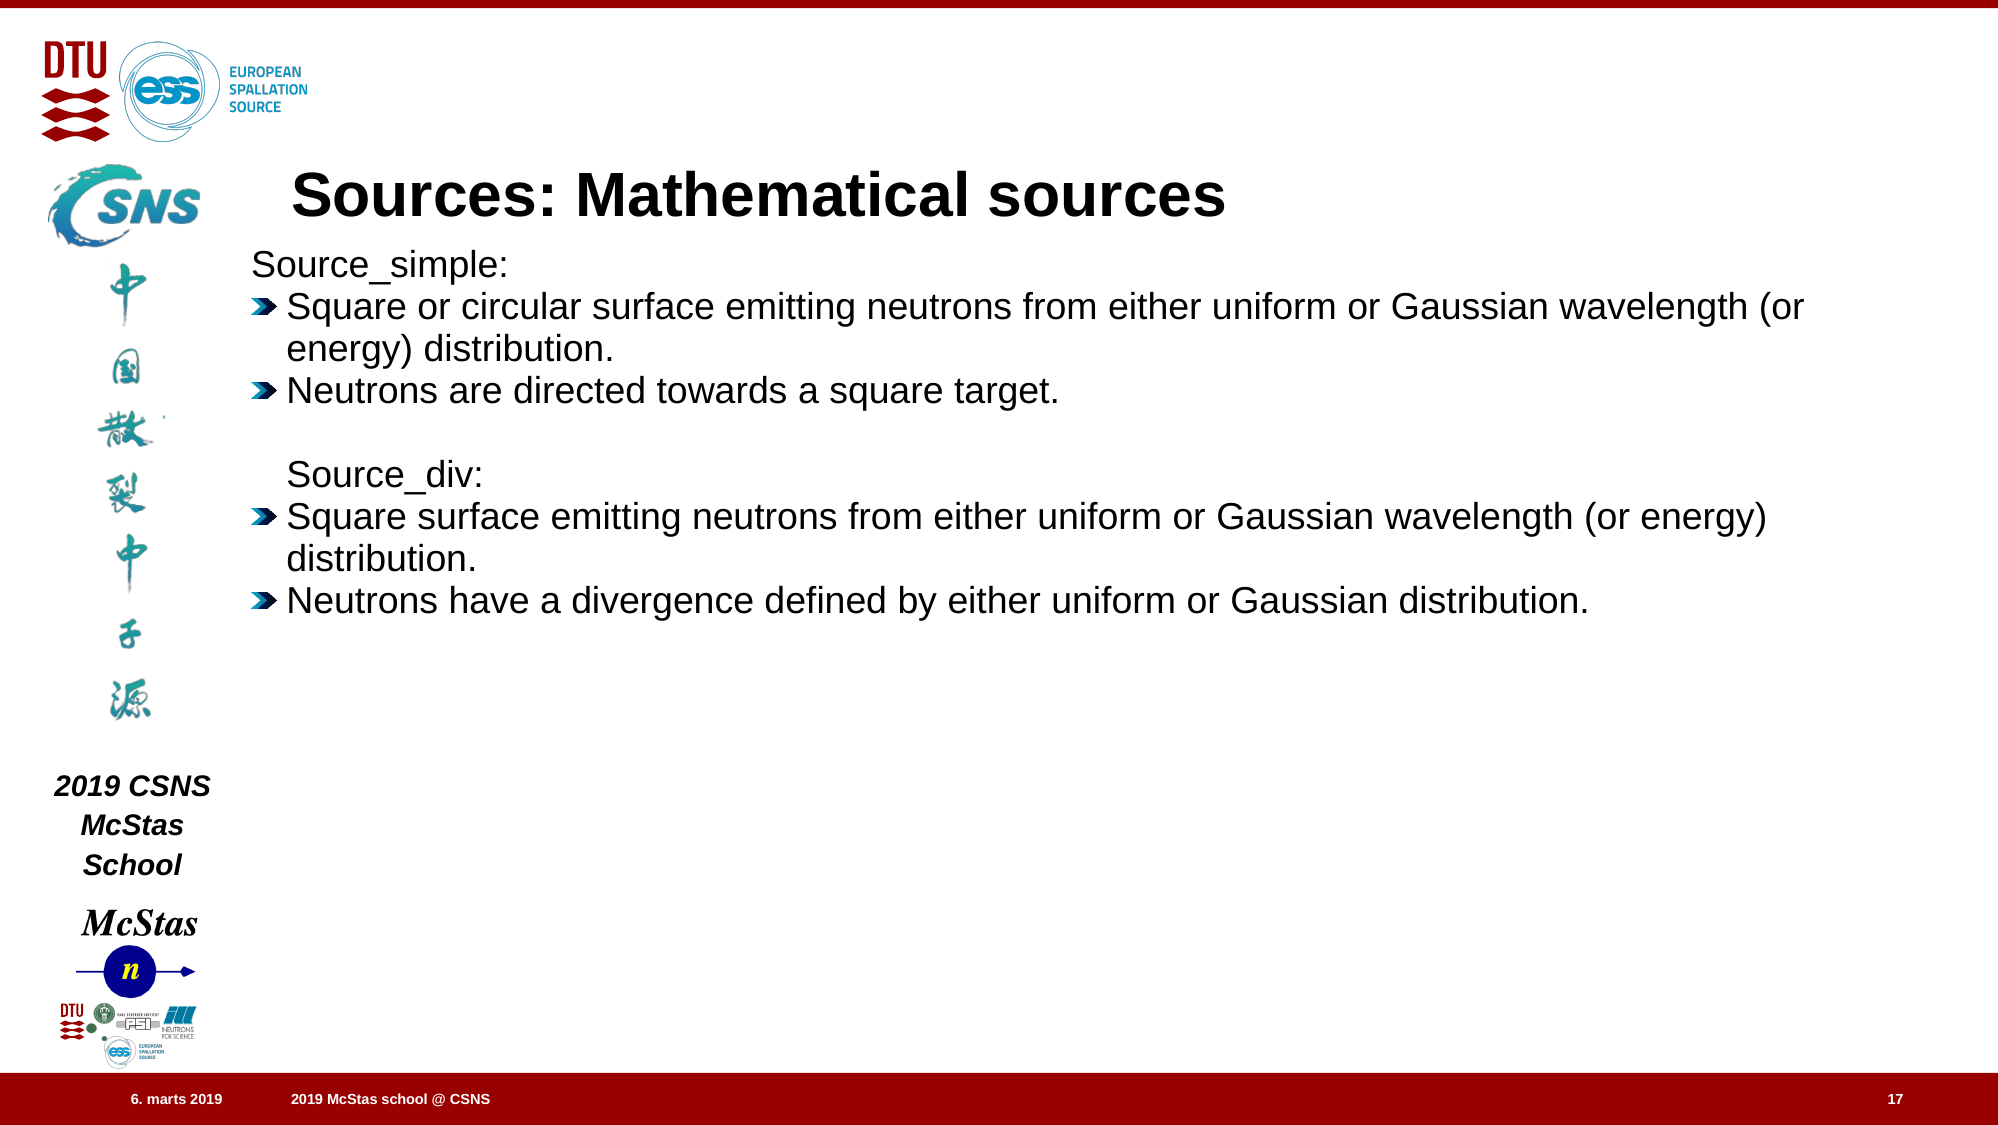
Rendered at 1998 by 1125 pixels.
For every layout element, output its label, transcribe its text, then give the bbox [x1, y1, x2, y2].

text_box Source_simple: Square or circular surface emitting neutrons from either uniform or Gaussian wavelength (or energy) distribution. Neutrons are directed towards a square target. Source_div: Square surface emitting neutrons from either uniform or Gaussian wavelength (or energy) distribution. Neutrons have a divergence defined by either uniform or Gaussian distribution. [236, 236, 1878, 629]
title Sources: Mathematical sources [291, 69, 1819, 230]
picture [119, 41, 307, 142]
picture [48, 162, 209, 744]
picture [86, 1003, 197, 1069]
picture [59, 908, 213, 999]
slide_number 1 [1887, 1088, 1909, 1110]
picture [116, 1013, 160, 1030]
